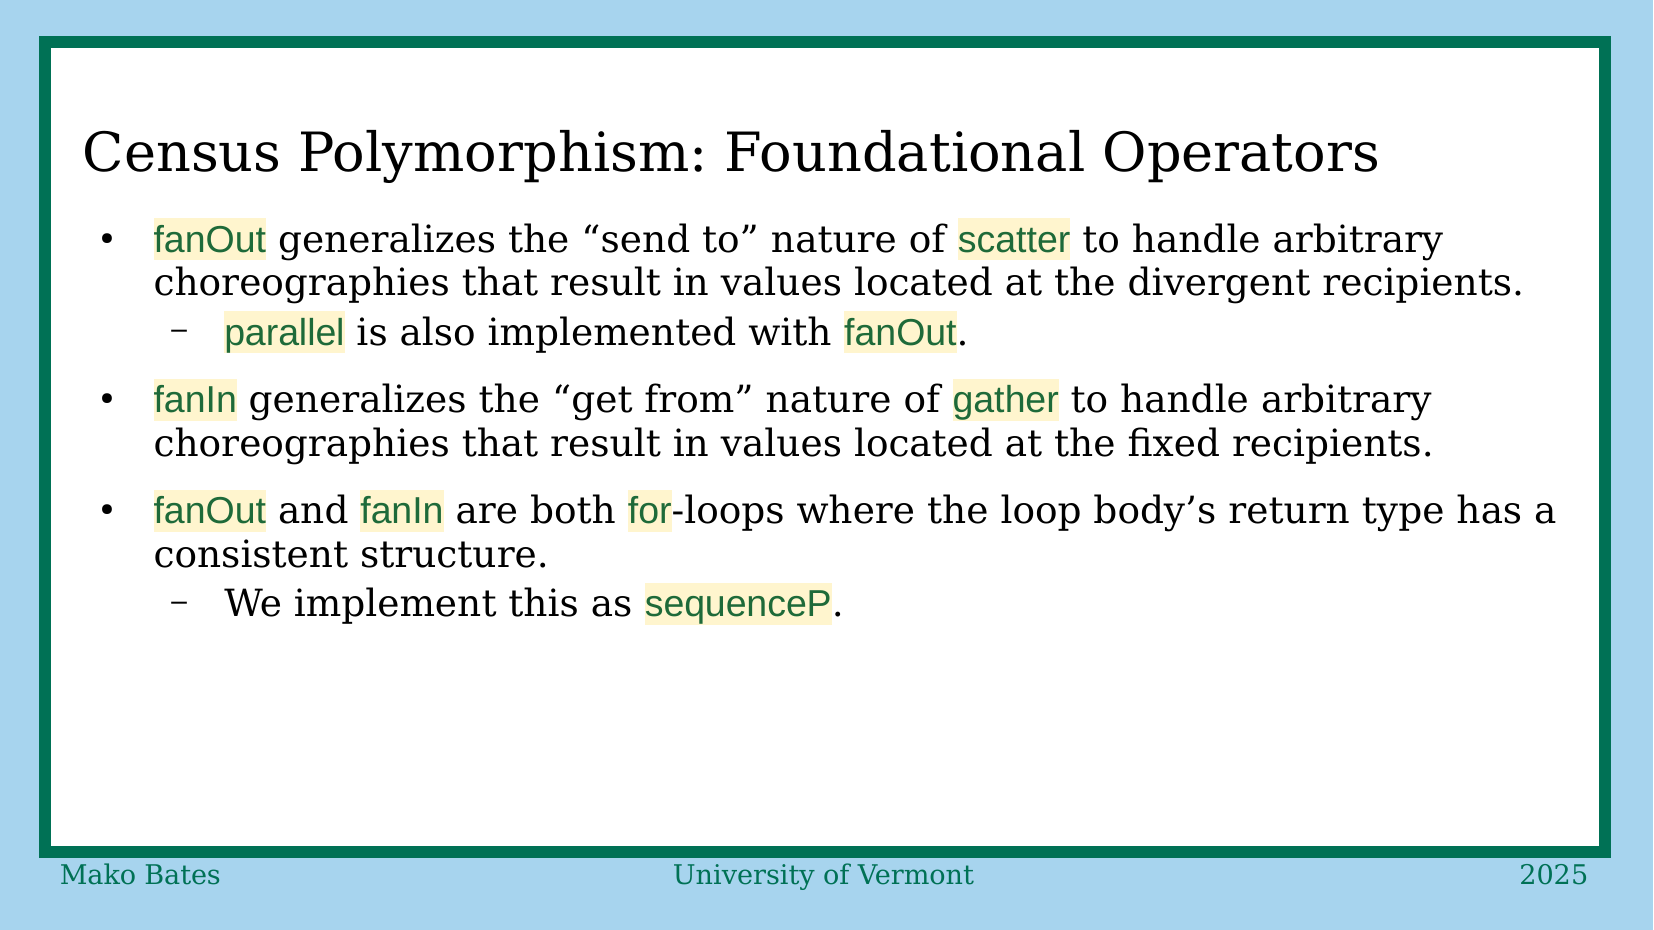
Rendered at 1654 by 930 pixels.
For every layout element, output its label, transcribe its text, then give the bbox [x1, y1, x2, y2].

text_box [687, 864, 691, 877]
list fanOut generalizes the “send to” nature of scatter to handle arbitrary choreographies that result in values located at the divergent recipients. parallel is also implemented with fanOut. fanIn generalizes the “get from” nature of gather to handle arbitrary choreographies that result in values located at the fixed recipients. fanOut and fanIn are both for-loops where the loop body’s return type has a consistent structure. We implement this as sequenceP. [82, 217, 1571, 777]
title Census Polymorphism: Foundational Operators [82, 101, 1571, 205]
